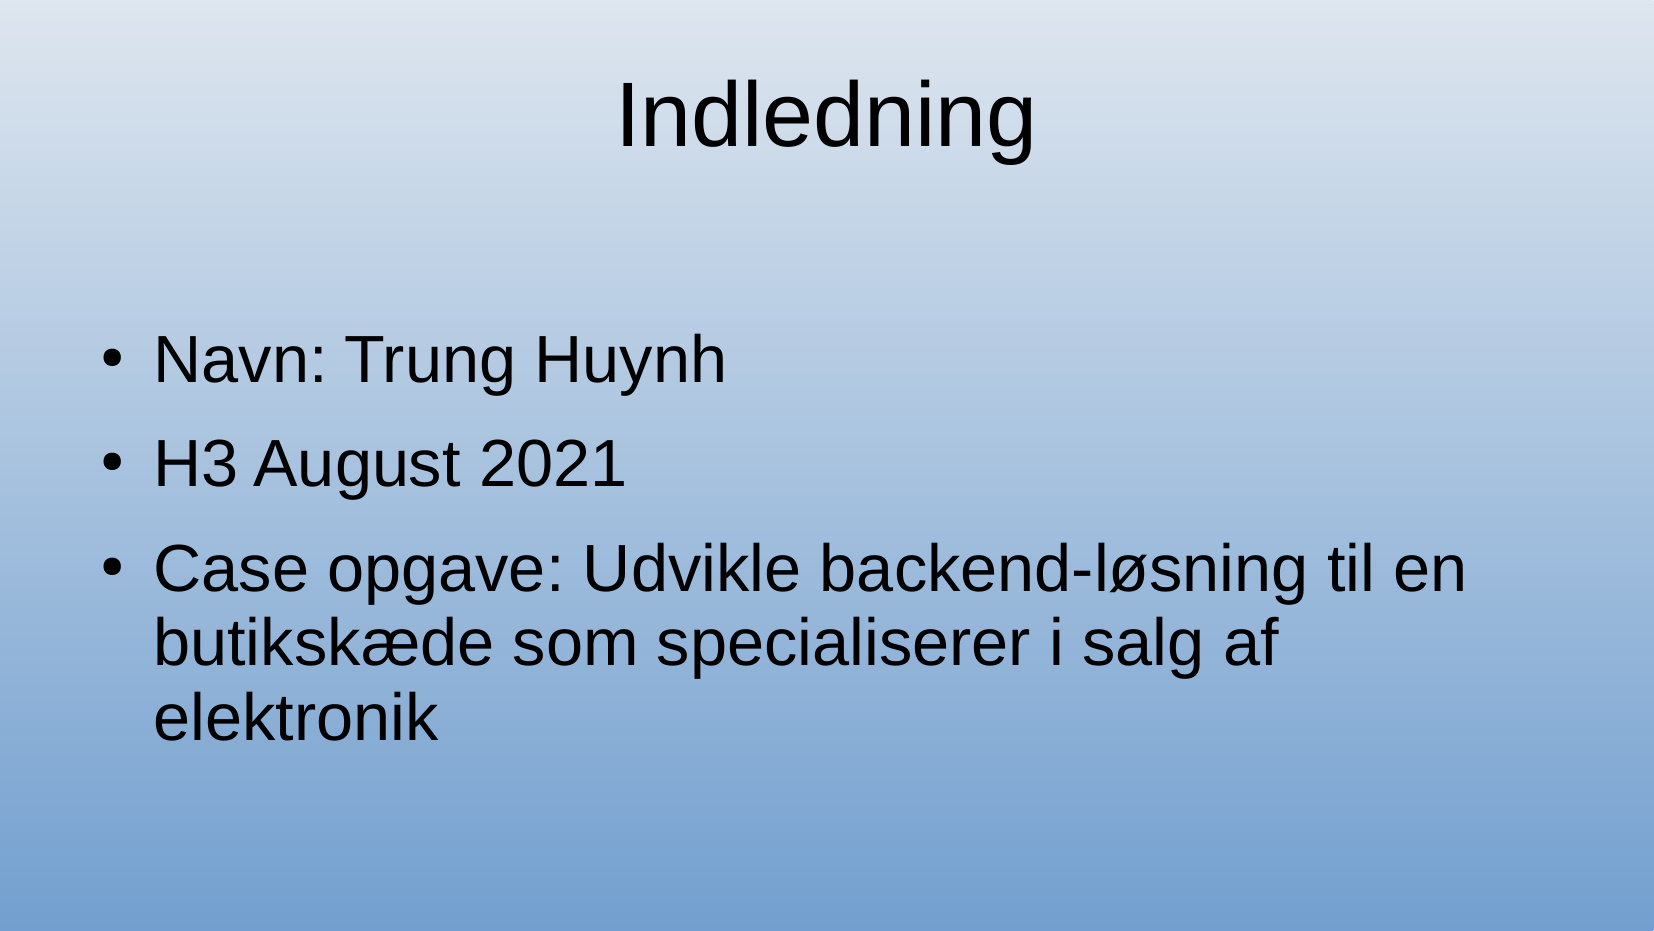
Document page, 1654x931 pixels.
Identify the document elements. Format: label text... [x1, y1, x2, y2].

list Navn: Trung Huynh H3 August 2021 Case opgave: Udvikle backend-løsning til en butikskæde som specialiserer i salg af elektronik [82, 217, 1571, 758]
title Indledning [82, 37, 1571, 193]
